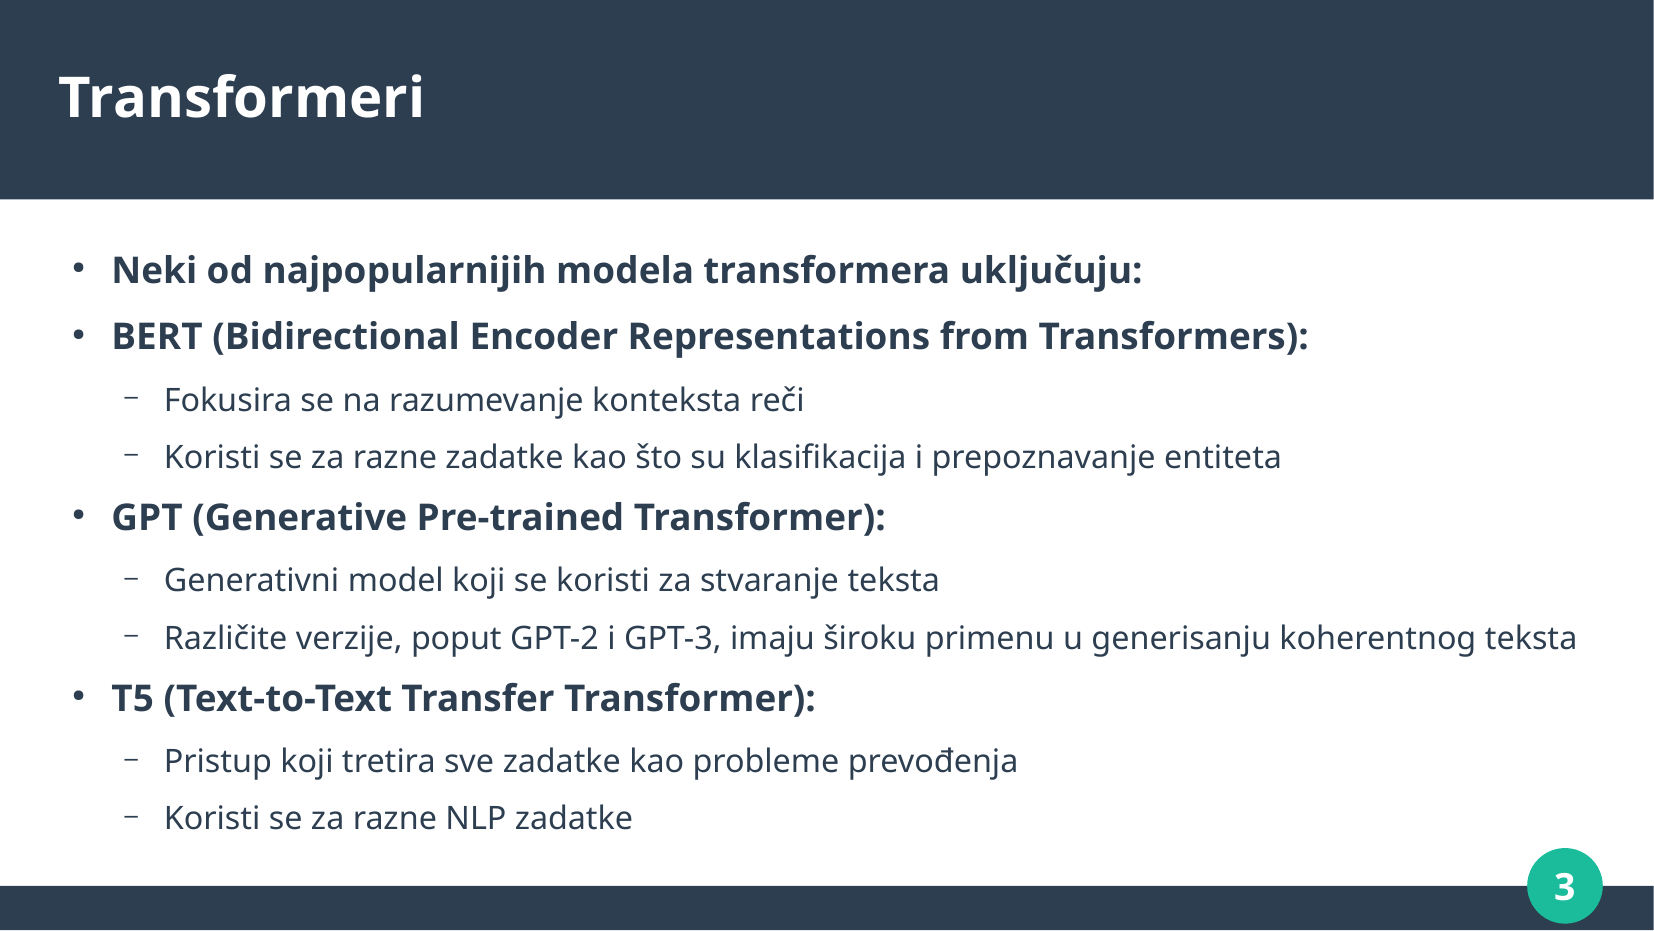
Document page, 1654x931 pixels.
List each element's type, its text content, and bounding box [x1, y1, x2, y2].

list Neki od najpopularnijih modela transformera uključuju: BERT (Bidirectional Encoder Representations from Transformers): Fokusira se na razumevanje konteksta reči Koristi se za razne zadatke kao što su klasifikacija i prepoznavanje entiteta GPT (Generative Pre-trained Transformer): Generativni model koji se koristi za stvaranje teksta Različite verzije, poput GPT-2 i GPT-3, imaju široku primenu u generisanju koherentnog teksta T5 (Text-to-Text Transfer Transformer): Pristup koji tretira sve zadatke kao probleme prevođenja Koristi se za razne NLP zadatke [59, 243, 1595, 864]
title Transformeri [59, 37, 1595, 155]
